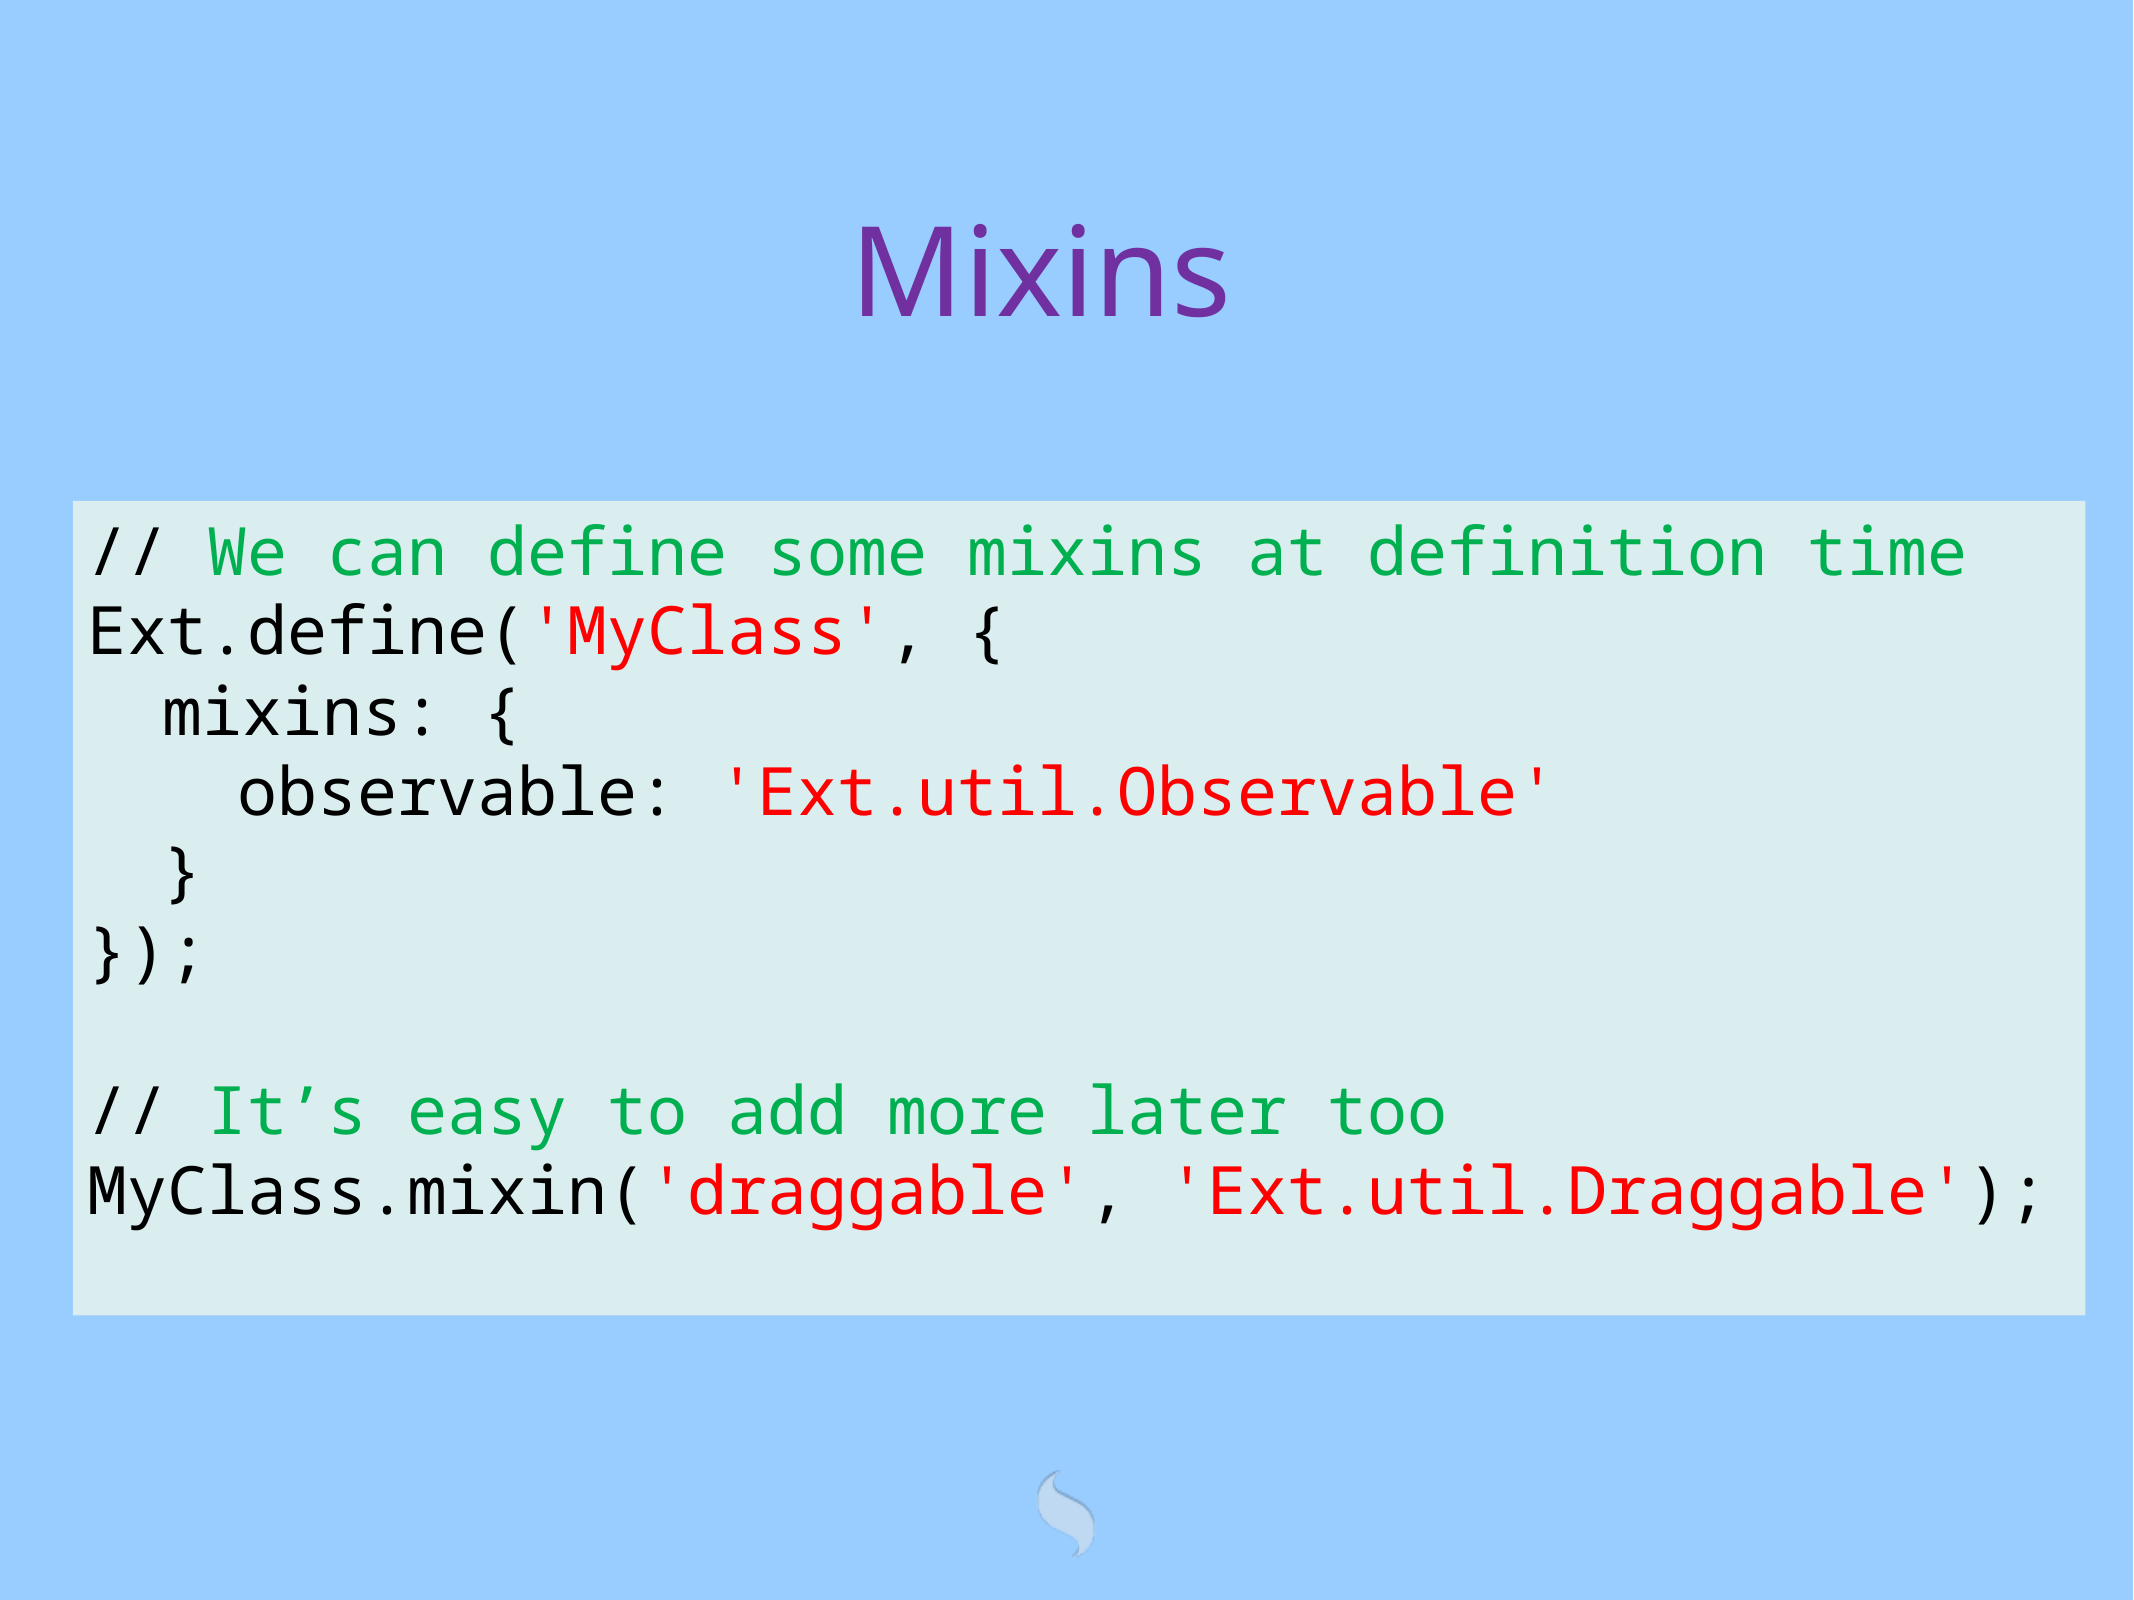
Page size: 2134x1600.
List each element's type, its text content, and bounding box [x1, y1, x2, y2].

text_box Mixins [116, 112, 1967, 350]
picture [1035, 1470, 1098, 1561]
text_box // We can define some mixins at definition time Ext.define('MyClass', { mixins: { observable: 'Ext.util.Observable' } }); // It’s easy to add more later too MyClass.mixin('draggable', 'Ext.util.Draggable'); [72, 500, 2086, 1316]
